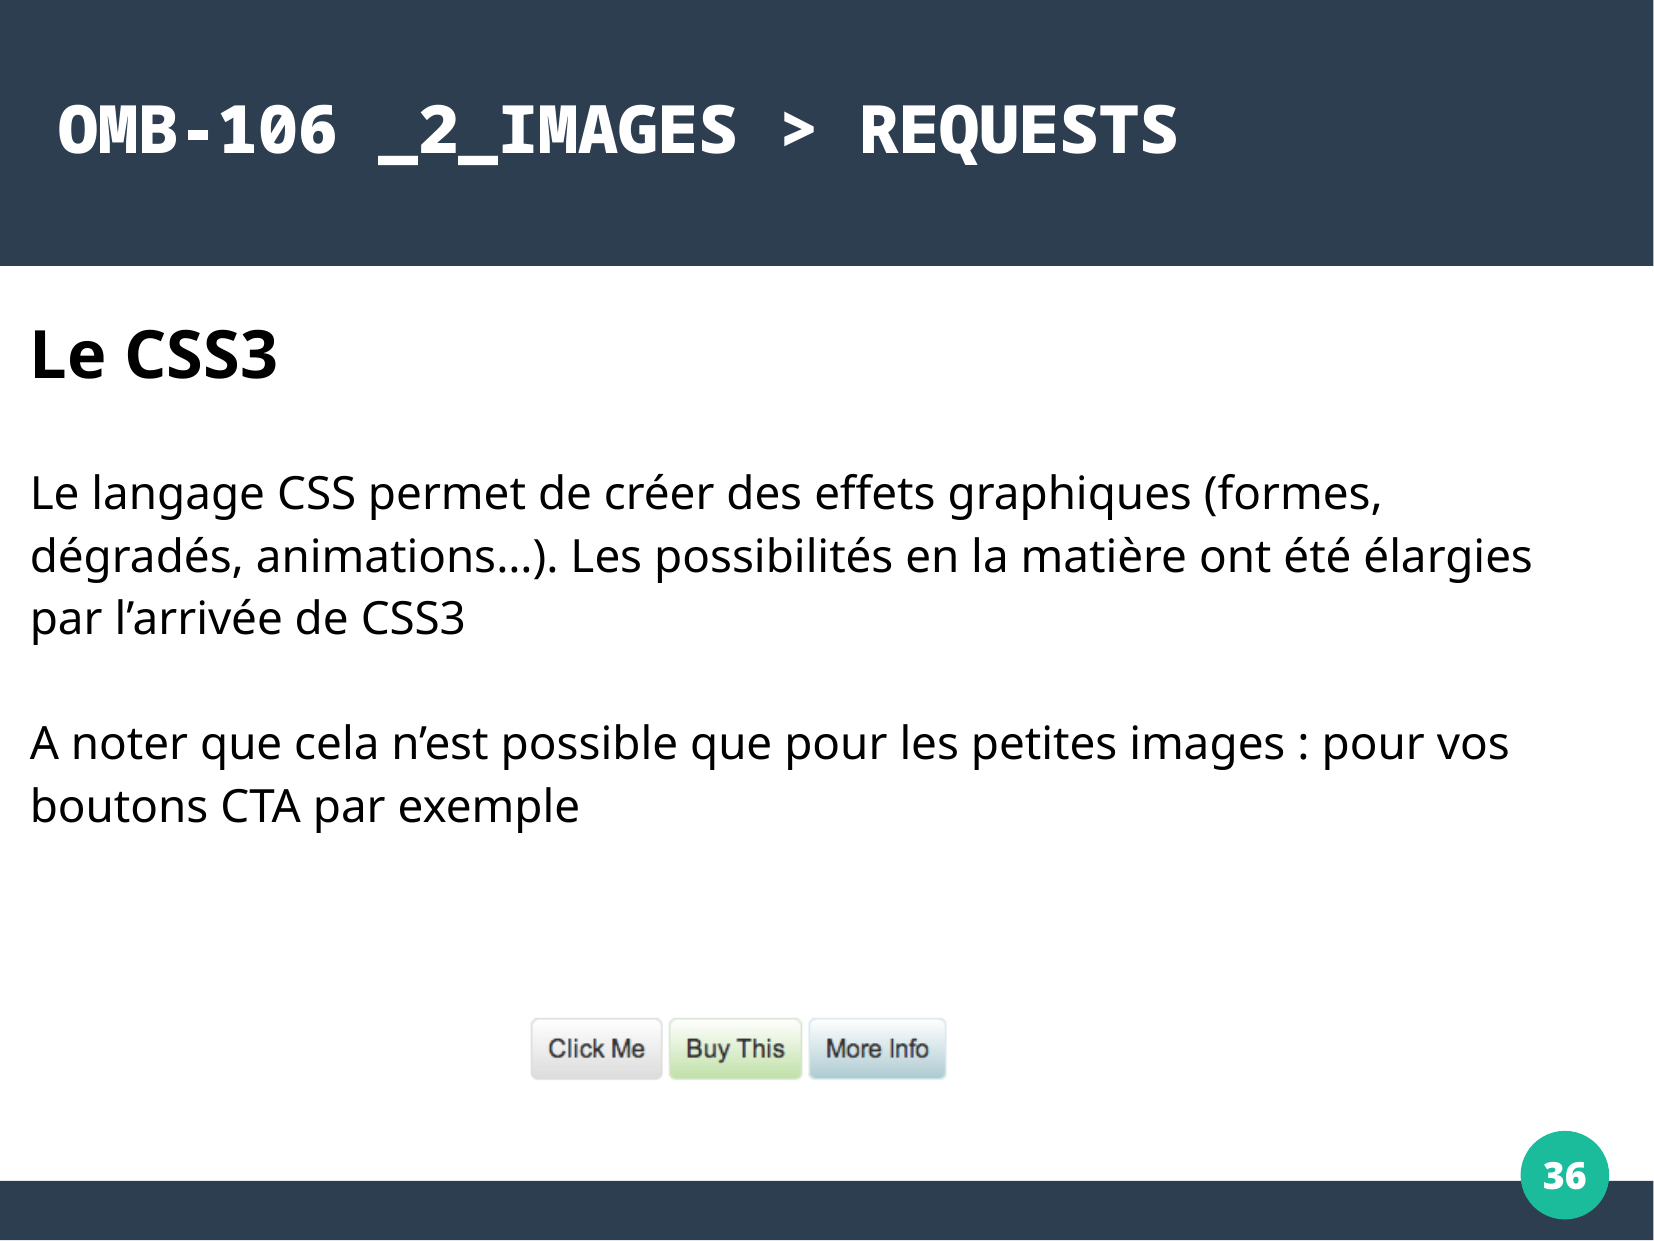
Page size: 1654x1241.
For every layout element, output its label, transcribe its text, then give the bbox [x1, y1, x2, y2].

picture [517, 1004, 961, 1096]
text_box Le CSS3 Le langage CSS permet de créer des effets graphiques (formes, dégradés, animations…). Les possibilités en la matière ont été élargies par l’arrivée de CSS3 A noter que cela n’est possible que pour les petites images : pour vos boutons CTA par exemple [15, 300, 1621, 1111]
title OMB-106 _2_IMAGES > REQUESTS [58, 49, 1595, 207]
